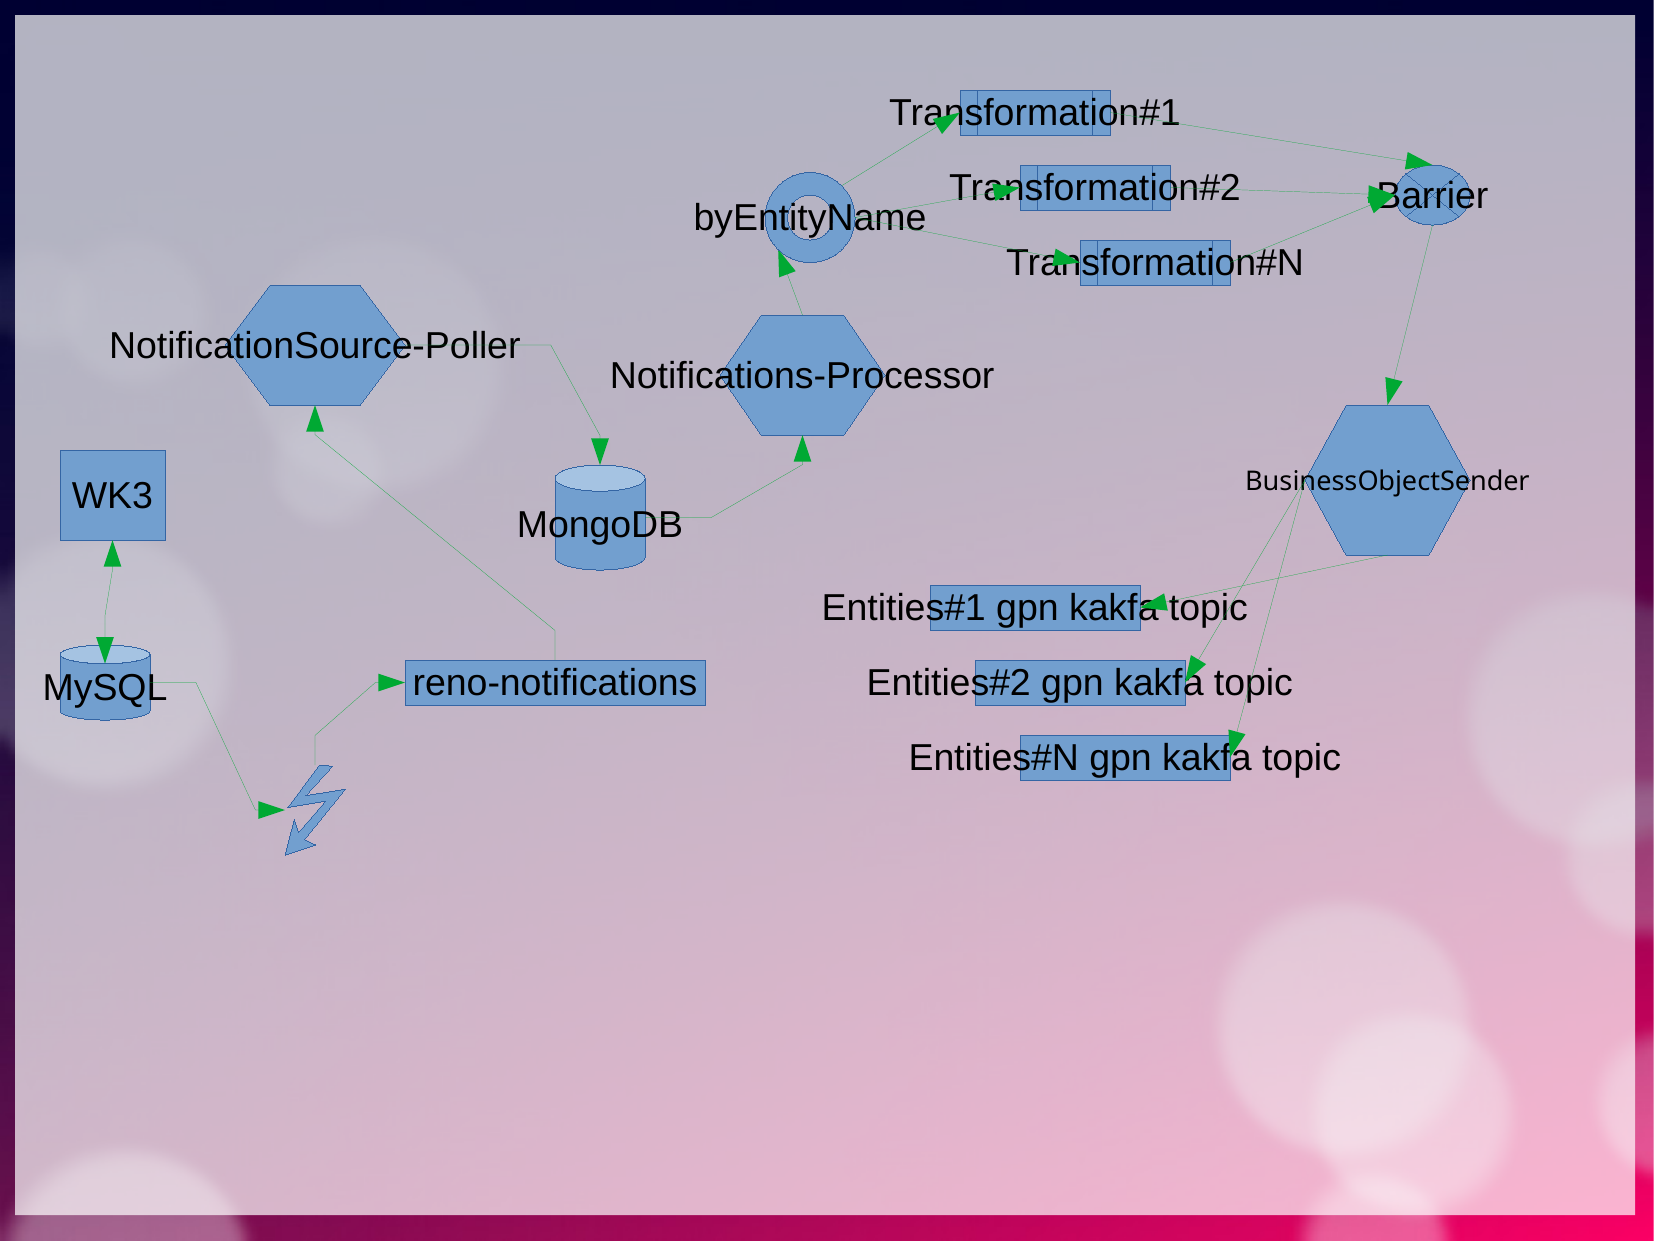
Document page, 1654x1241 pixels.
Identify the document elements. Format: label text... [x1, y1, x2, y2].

title [15, 15, 1636, 1216]
text_box MongoDB [555, 479, 646, 571]
text_box [285, 765, 346, 856]
text_box MySQL [60, 655, 151, 721]
text_box Transformation#N [1080, 240, 1230, 286]
text_box MongoDB [638, 514, 646, 534]
text_box BusinessObjectSender [1305, 405, 1471, 556]
text_box Barrier [1395, 165, 1470, 226]
text_box Notifications-Processor [724, 315, 886, 436]
text_box Transformation#1 [960, 90, 1110, 136]
text_box MongoDB [555, 519, 564, 535]
text_box Transformation#2 [1020, 165, 1170, 211]
text_box Entities#1 gpn kakfa topic [930, 585, 1141, 631]
text_box Entities#2 gpn kakfa topic [975, 660, 1186, 706]
text_box WK3 [60, 450, 166, 541]
text_box Entities#N gpn kakfa topic [1020, 735, 1231, 781]
text_box reno-notifications [405, 660, 706, 706]
text_box NotificationSource-Poller [229, 285, 400, 406]
text_box byEntityName [765, 172, 856, 263]
picture [0, 0, 1654, 1241]
